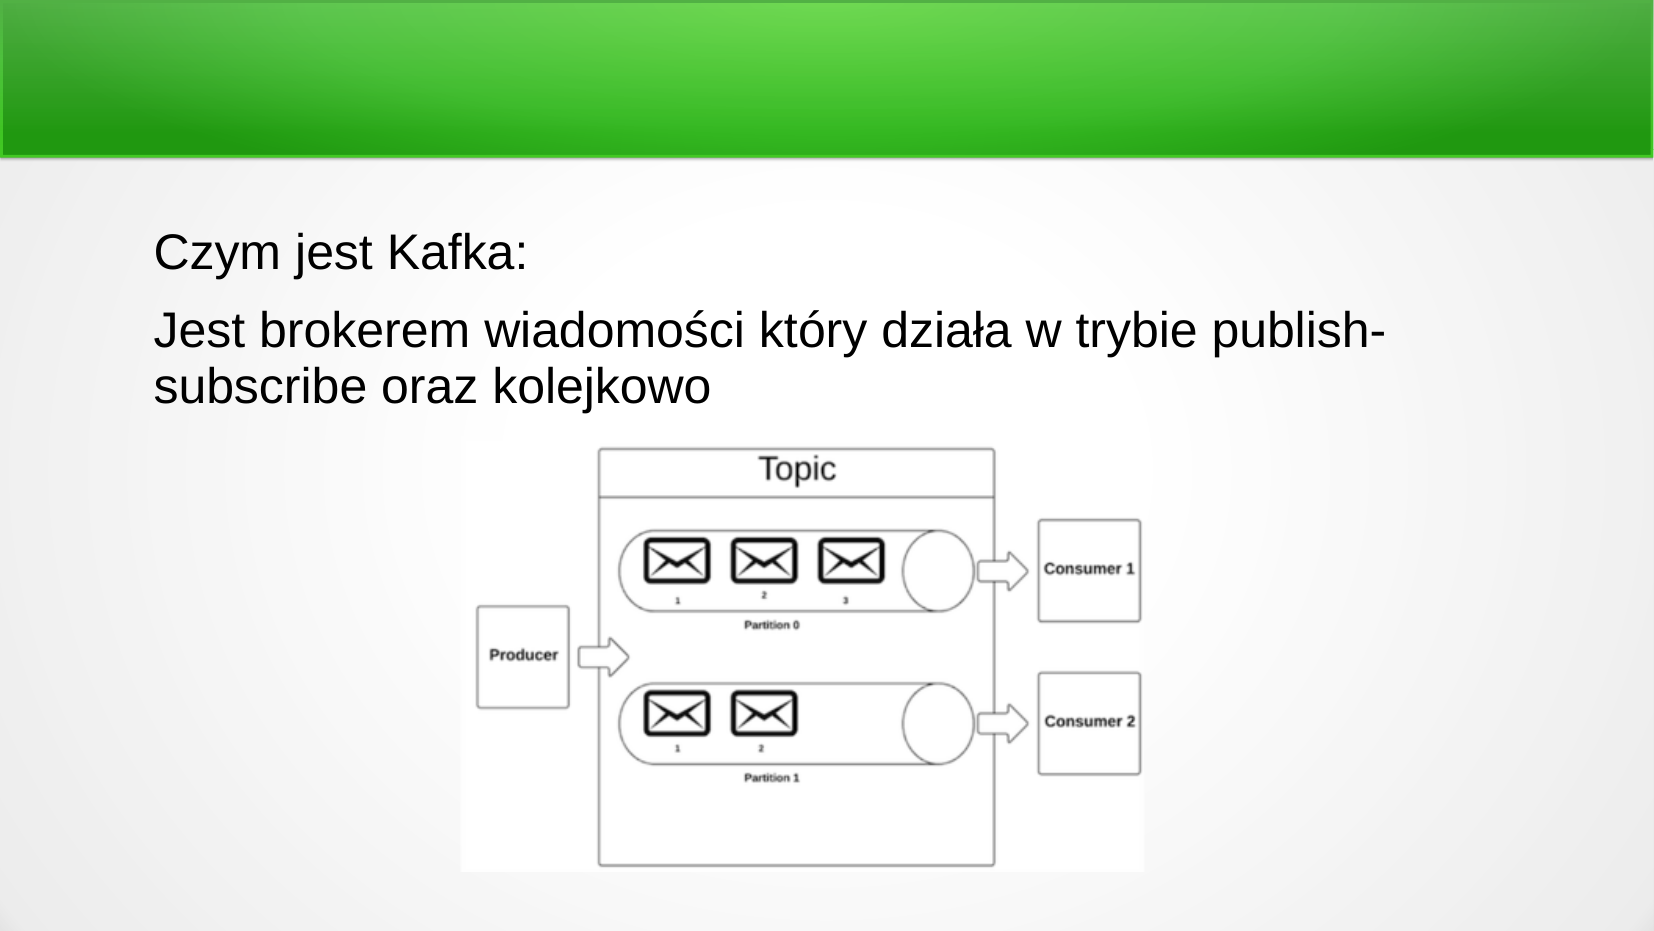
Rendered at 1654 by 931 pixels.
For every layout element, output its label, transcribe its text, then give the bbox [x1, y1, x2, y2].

picture [318, 436, 1287, 872]
list Czym jest Kafka: Jest brokerem wiadomości który działa w trybie publish-subscribe oraz kolejkowo [82, 224, 1571, 764]
